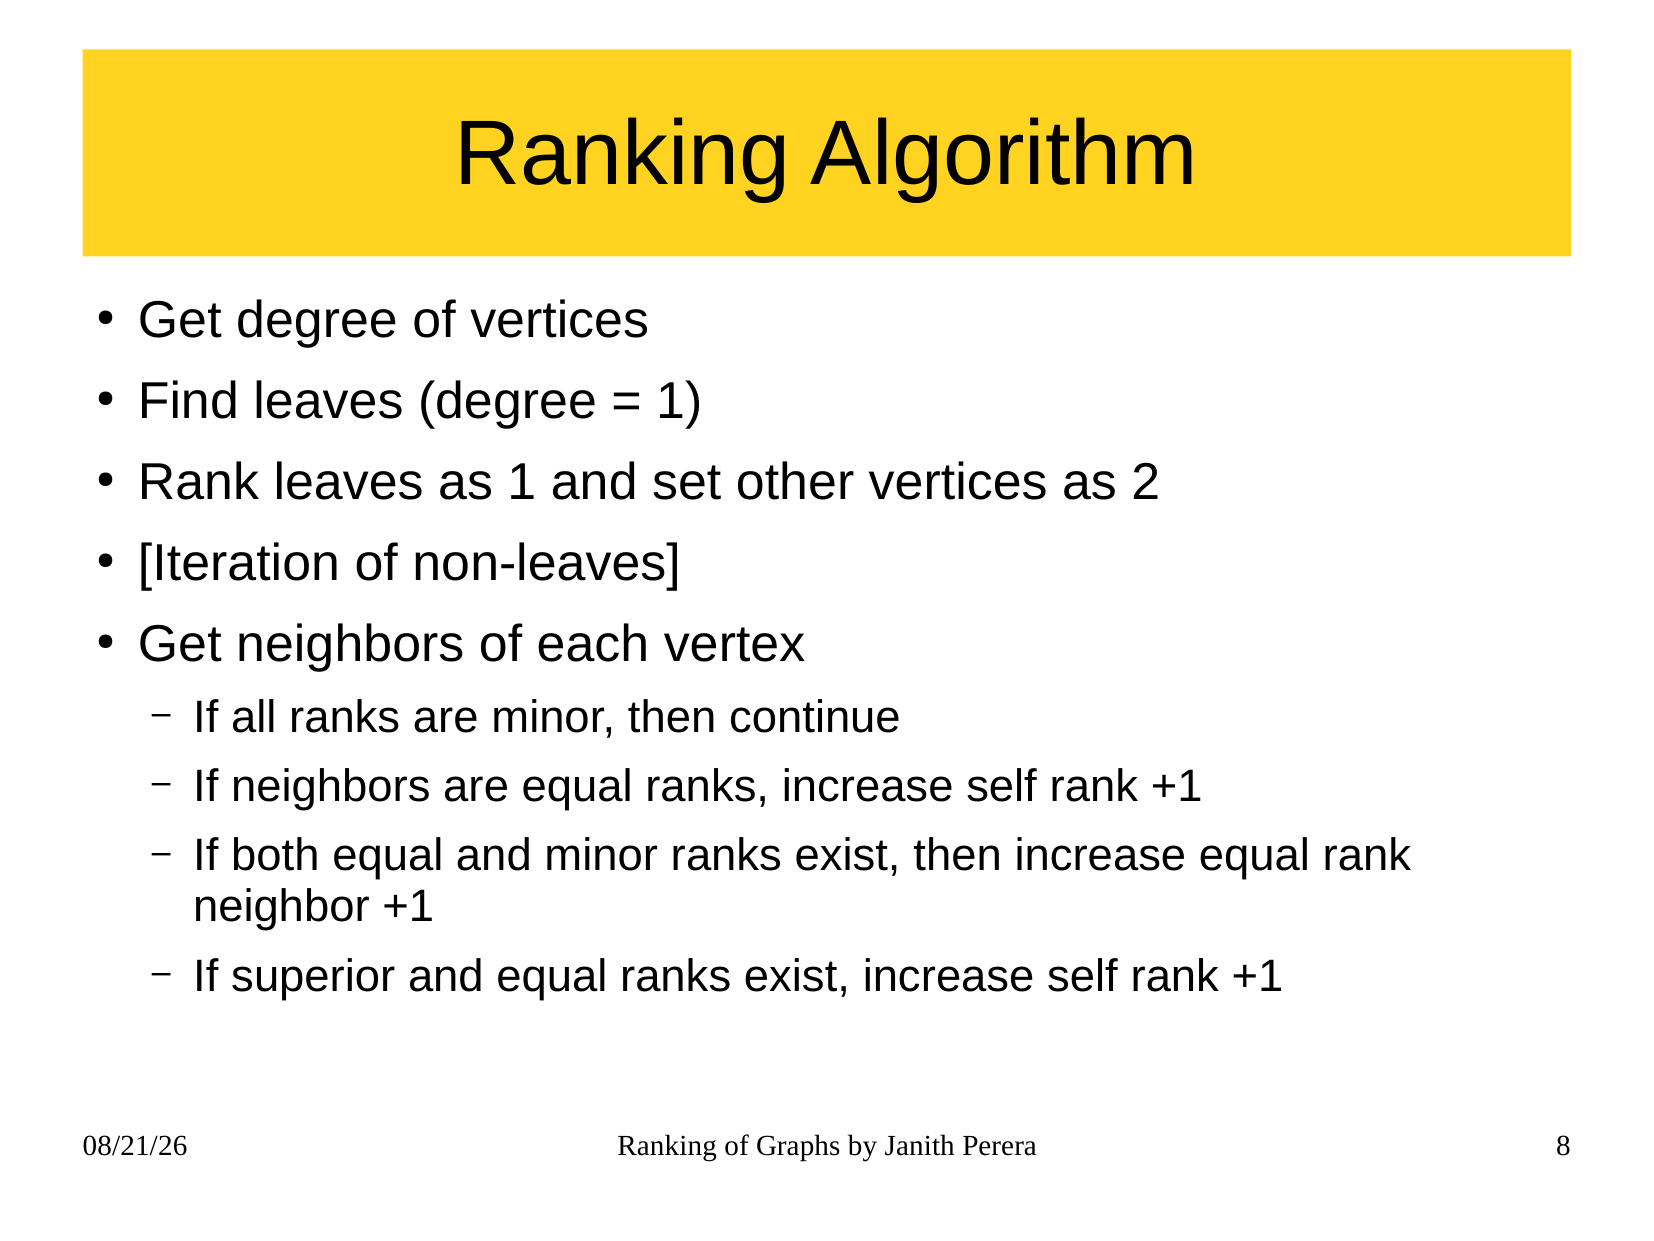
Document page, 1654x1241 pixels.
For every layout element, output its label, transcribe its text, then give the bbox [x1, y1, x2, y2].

title Ranking Algorithm [82, 49, 1571, 257]
list Get degree of vertices Find leaves (degree = 1) Rank leaves as 1 and set other vertices as 2 [Iteration of non-leaves] Get neighbors of each vertex If all ranks are minor, then continue If neighbors are equal ranks, increase self rank +1 If both equal and minor ranks exist, then increase equal rank neighbor +1 If superior and equal ranks exist, increase self rank +1 [82, 290, 1571, 1010]
